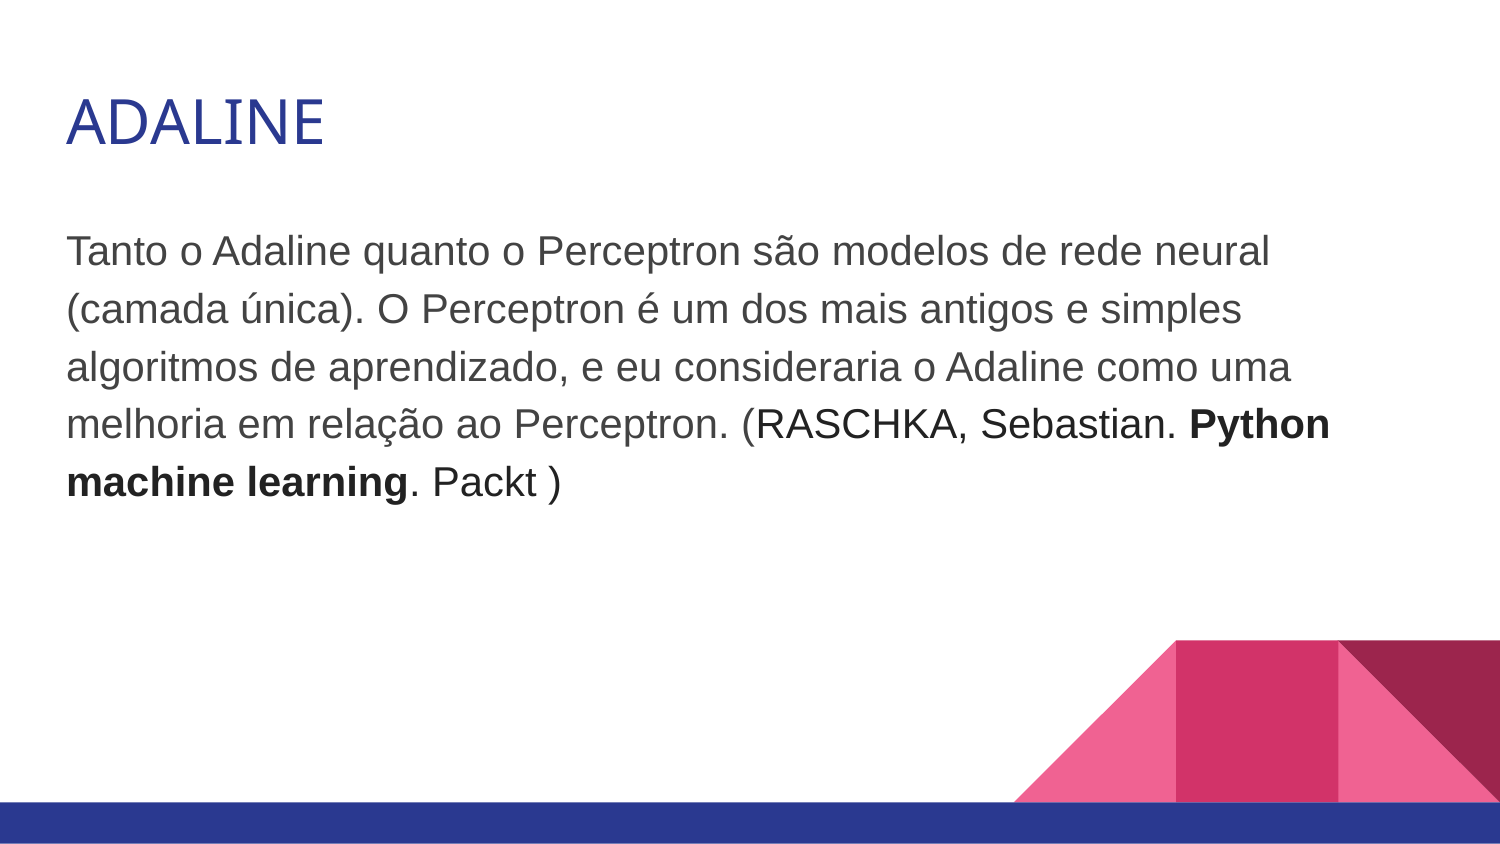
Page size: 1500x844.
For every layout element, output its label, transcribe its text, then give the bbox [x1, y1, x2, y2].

list Tanto o Adaline quanto o Perceptron são modelos de rede neural (camada única). O Perceptron é um dos mais antigos e simples algoritmos de aprendizado, e eu consideraria o Adaline como uma melhoria em relação ao Perceptron. (RASCHKA, Sebastian. Python machine learning. Packt ) [51, 201, 1449, 750]
title ADALINE [51, 67, 1449, 167]
